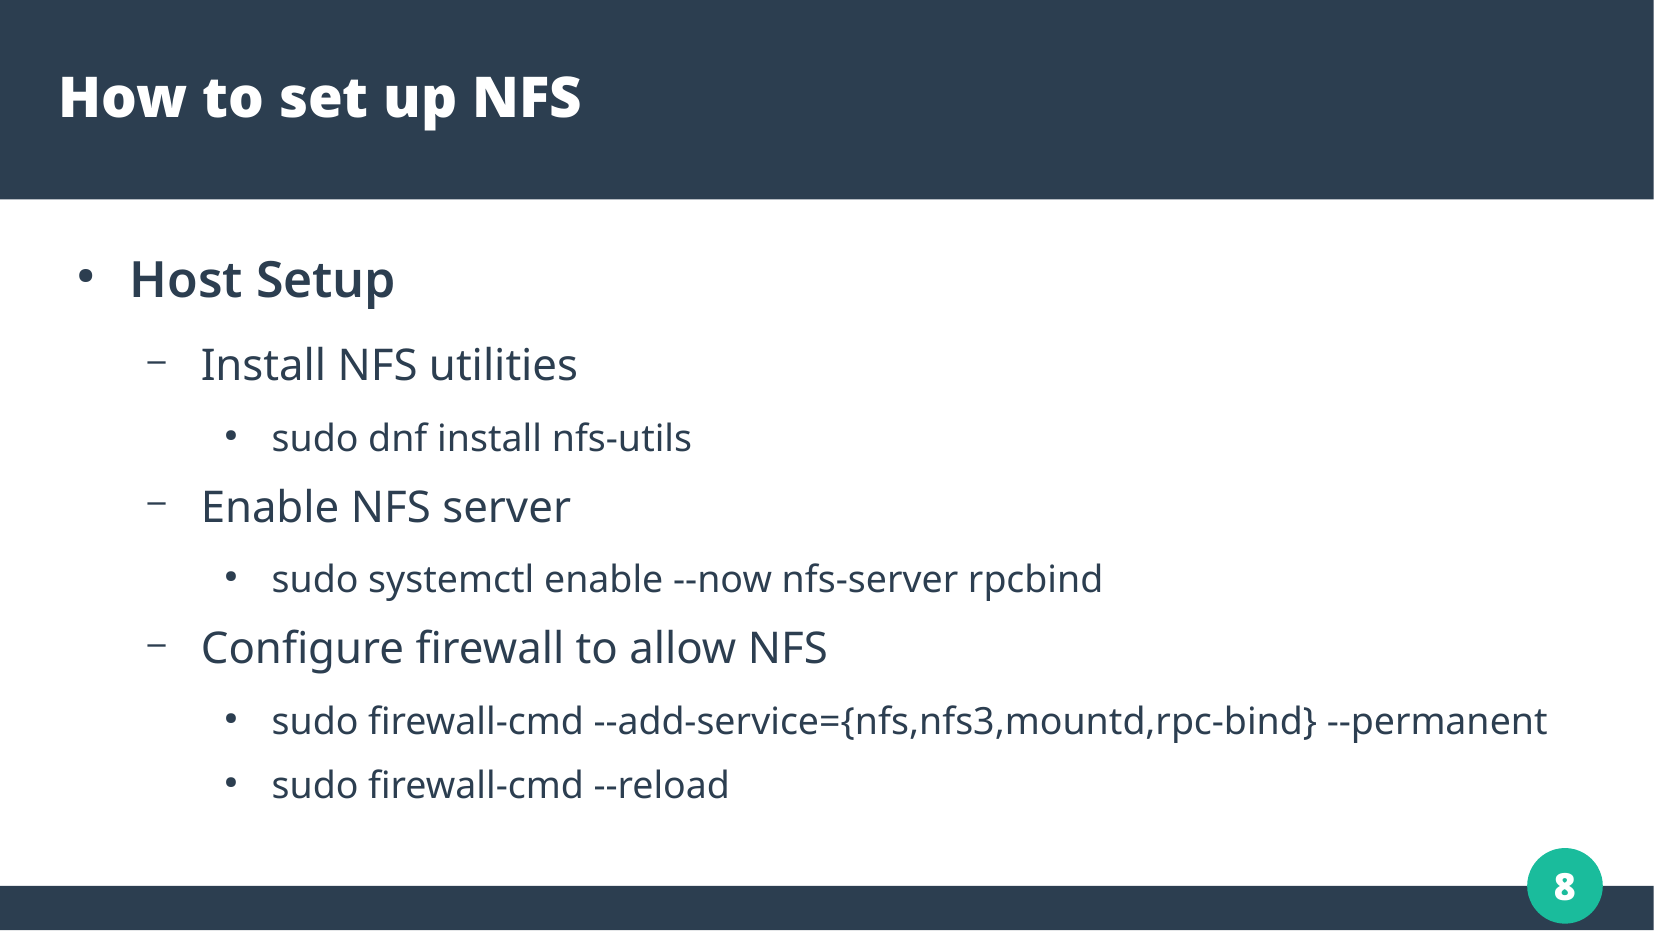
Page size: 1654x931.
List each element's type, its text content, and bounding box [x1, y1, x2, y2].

title How to set up NFS [59, 37, 1595, 156]
list Host Setup Install NFS utilities sudo dnf install nfs-utils Enable NFS server sudo systemctl enable --now nfs-server rpcbind Configure firewall to allow NFS sudo firewall-cmd --add-service={nfs,nfs3,mountd,rpc-bind} --permanent sudo firewall-cmd --reload [59, 243, 1595, 864]
